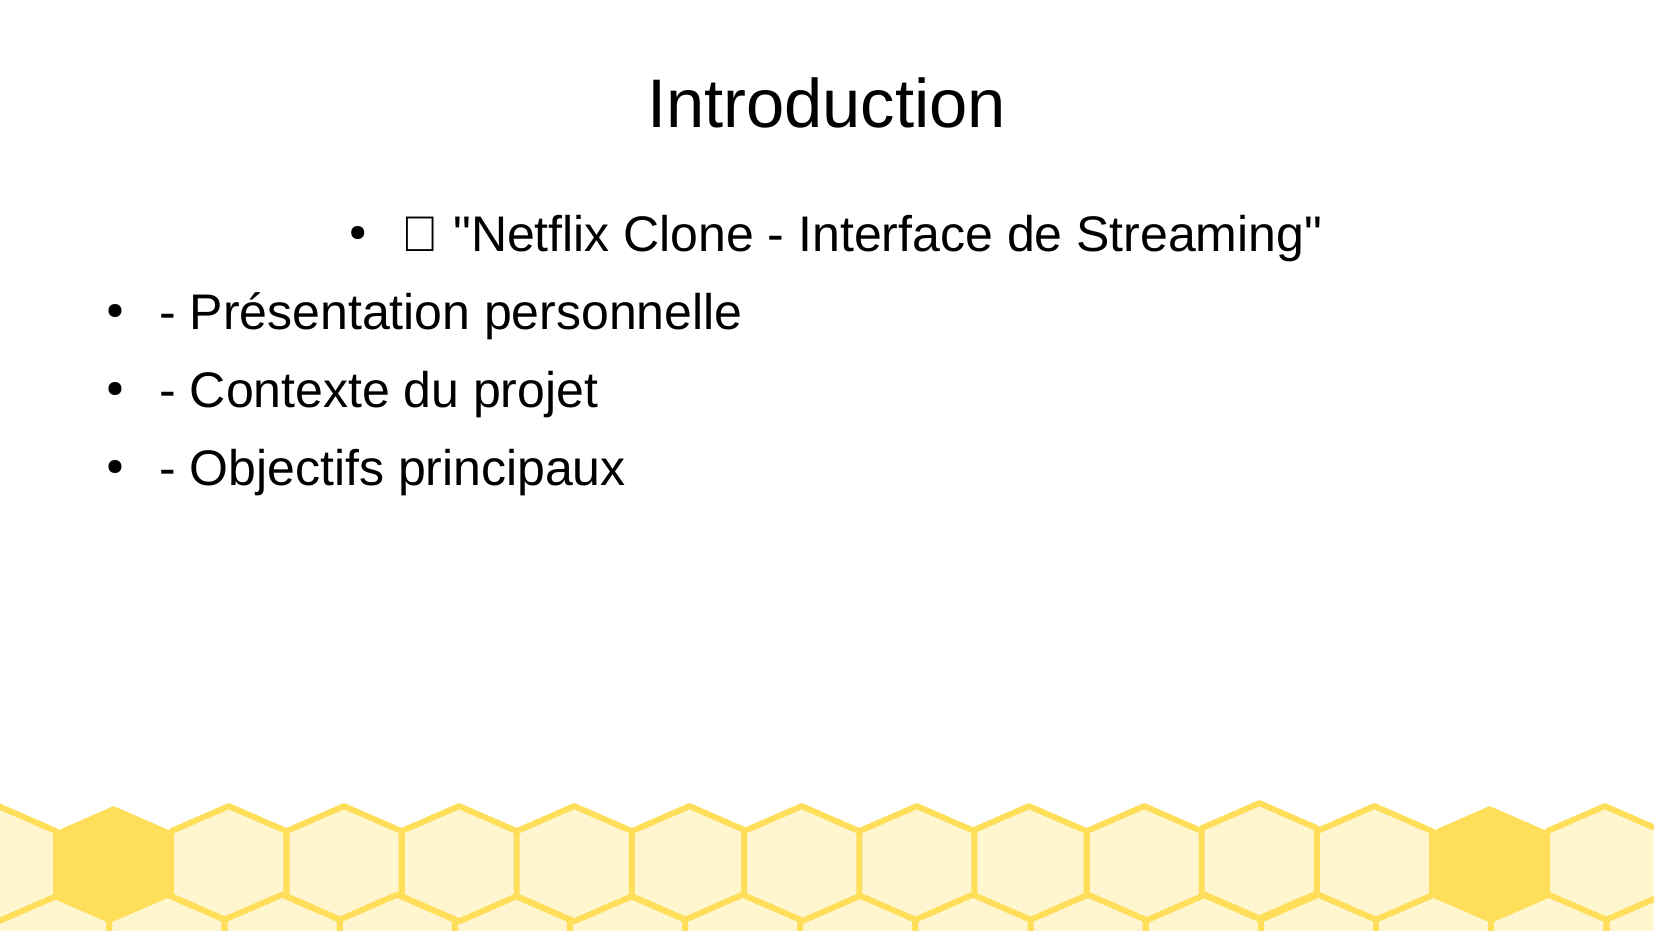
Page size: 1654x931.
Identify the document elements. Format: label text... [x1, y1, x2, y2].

list 🎯 "Netflix Clone - Interface de Streaming" - Présentation personnelle - Contexte du projet - Objectifs principaux [88, 206, 1565, 739]
title Introduction [88, 29, 1565, 178]
